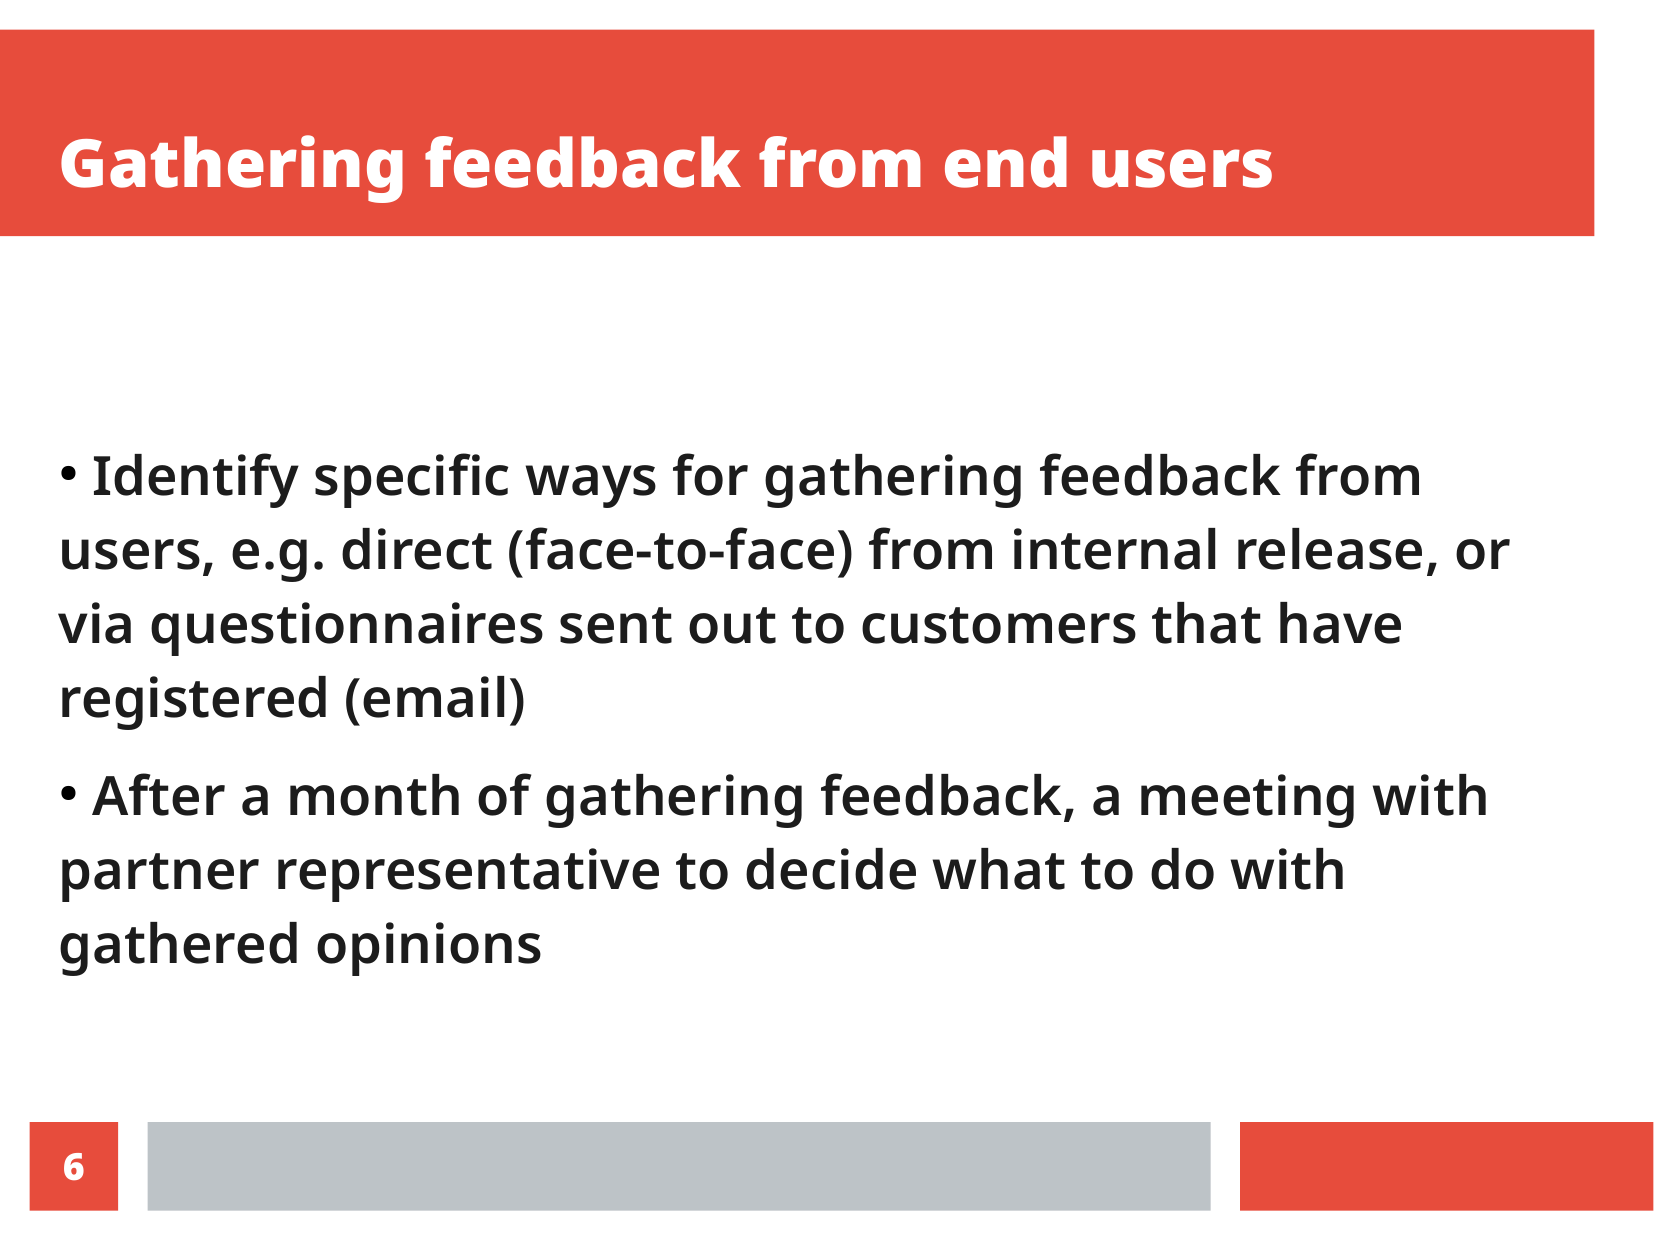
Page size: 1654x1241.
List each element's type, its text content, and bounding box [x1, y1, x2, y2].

title Gathering feedback from end users [59, 59, 1595, 207]
list Identify specific ways for gathering feedback from users, e.g. direct (face-to-face) from internal release, or via questionnaires sent out to customers that have registered (email) After a month of gathering feedback, a meeting with partner representative to decide what to do with gathered opinions [59, 324, 1565, 1093]
